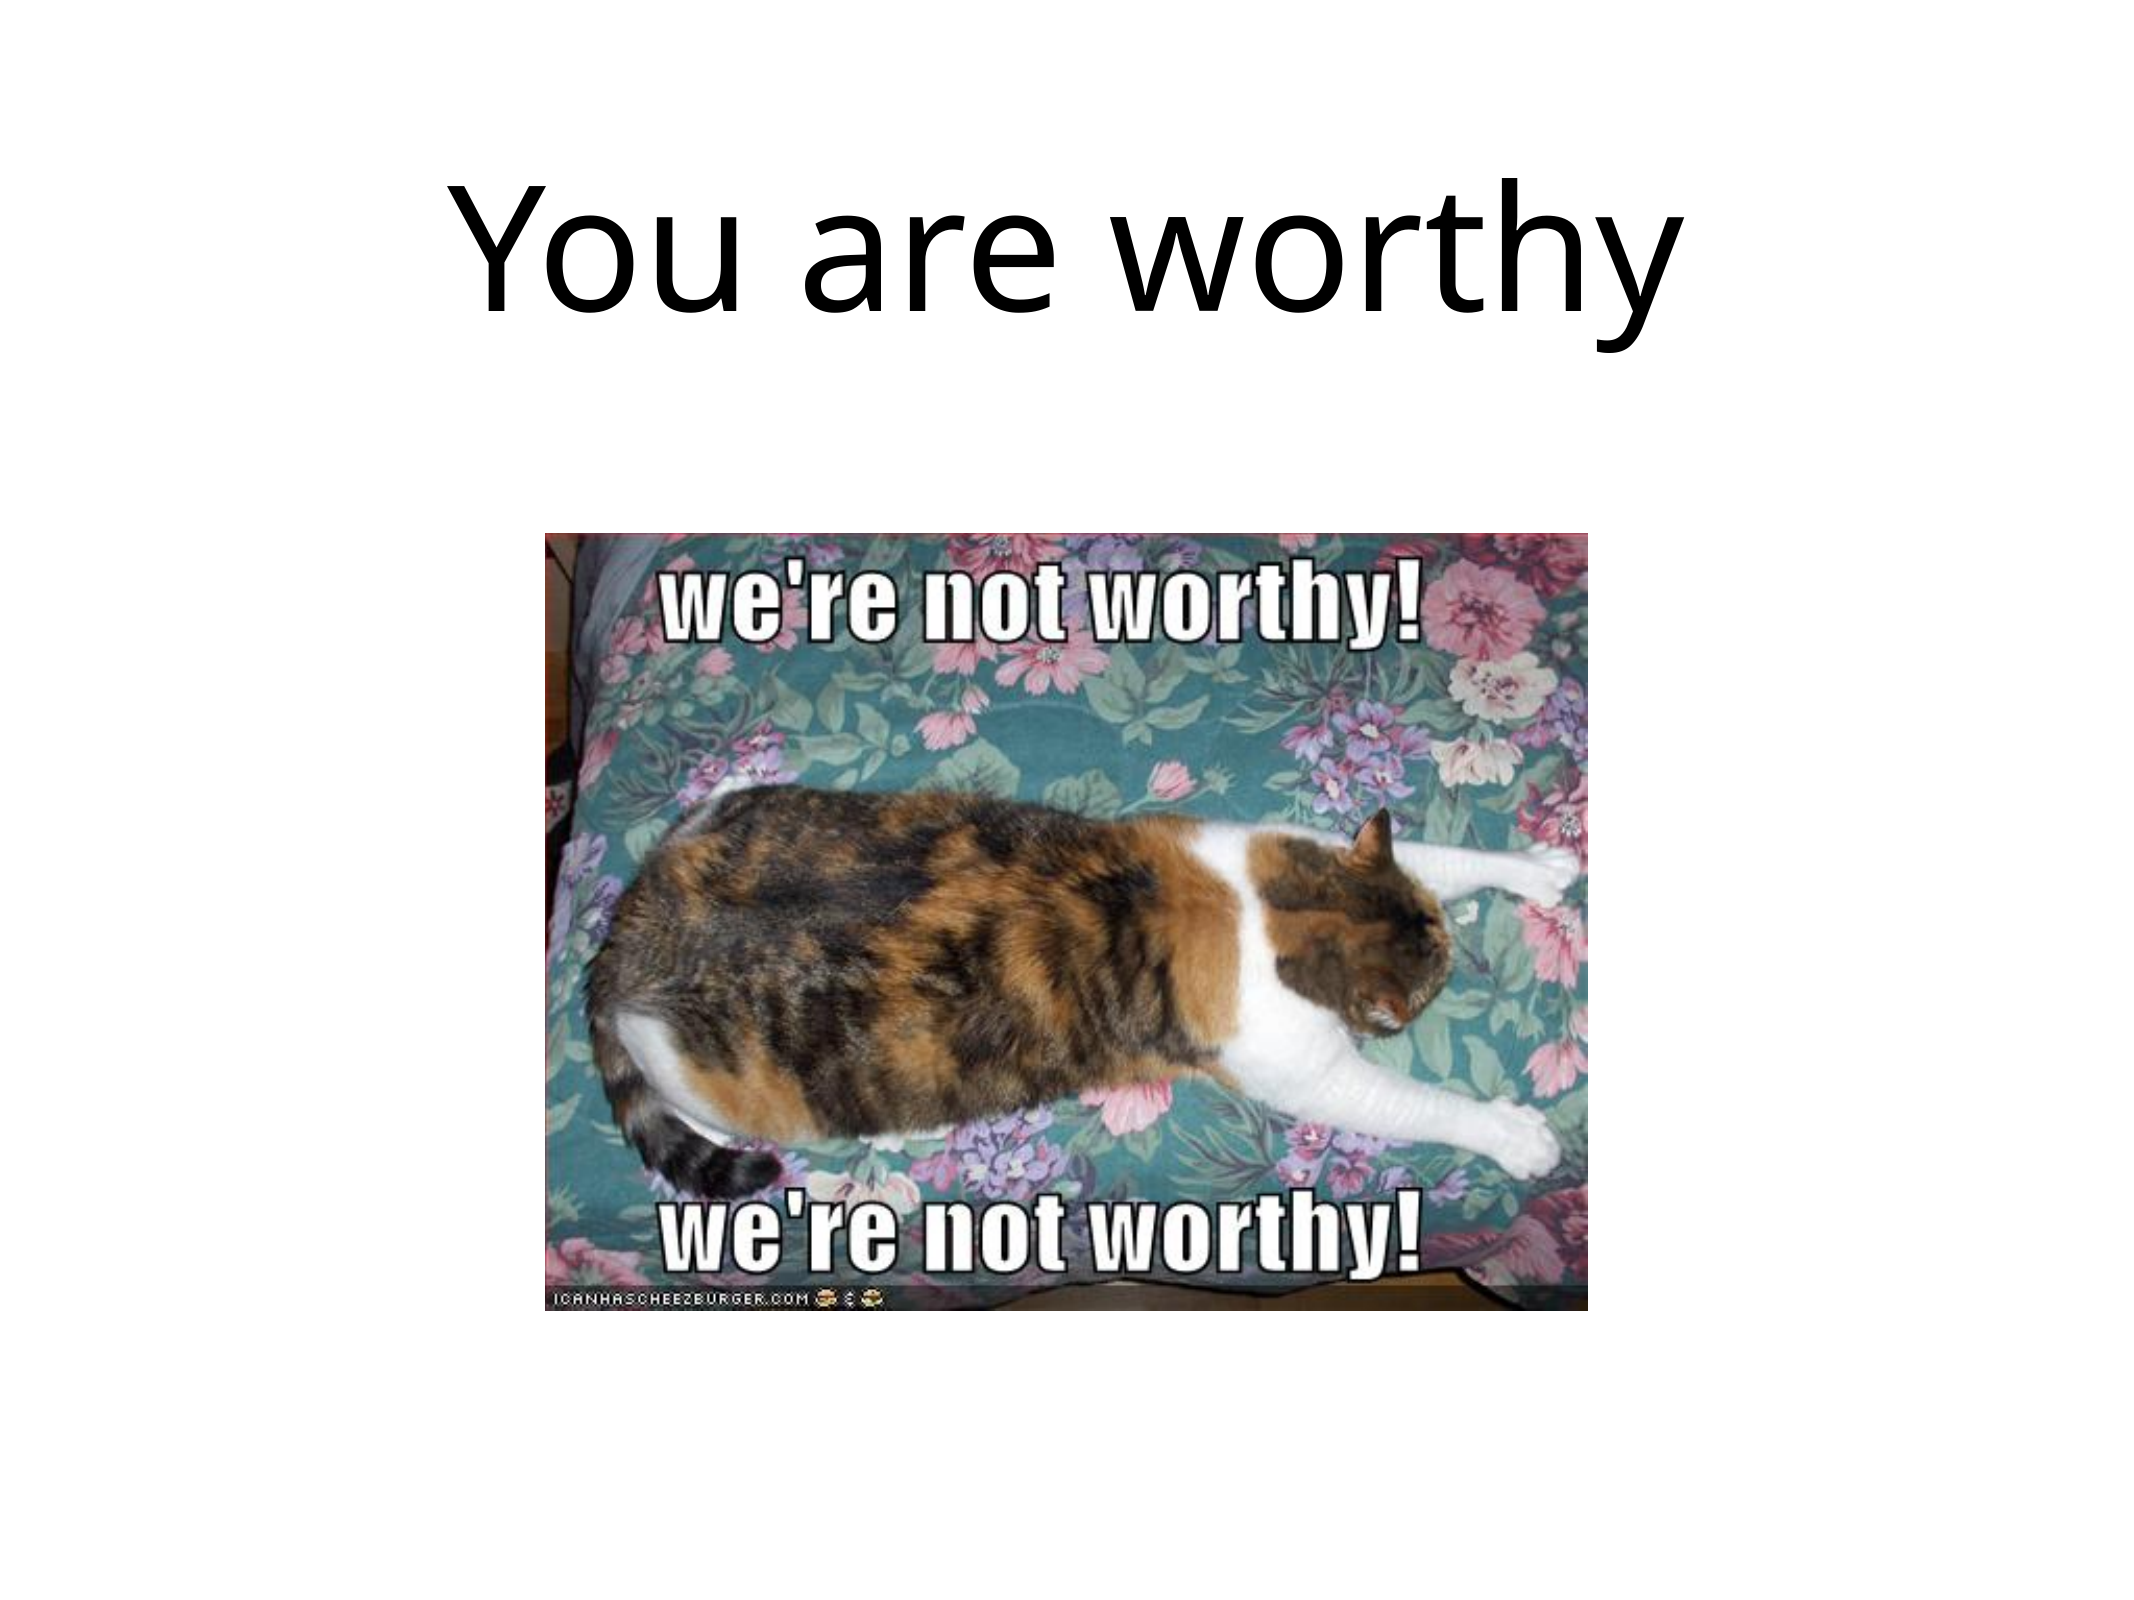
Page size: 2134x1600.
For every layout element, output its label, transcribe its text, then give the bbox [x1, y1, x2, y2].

picture [545, 533, 1588, 1311]
title You are worthy [208, 41, 1925, 442]
